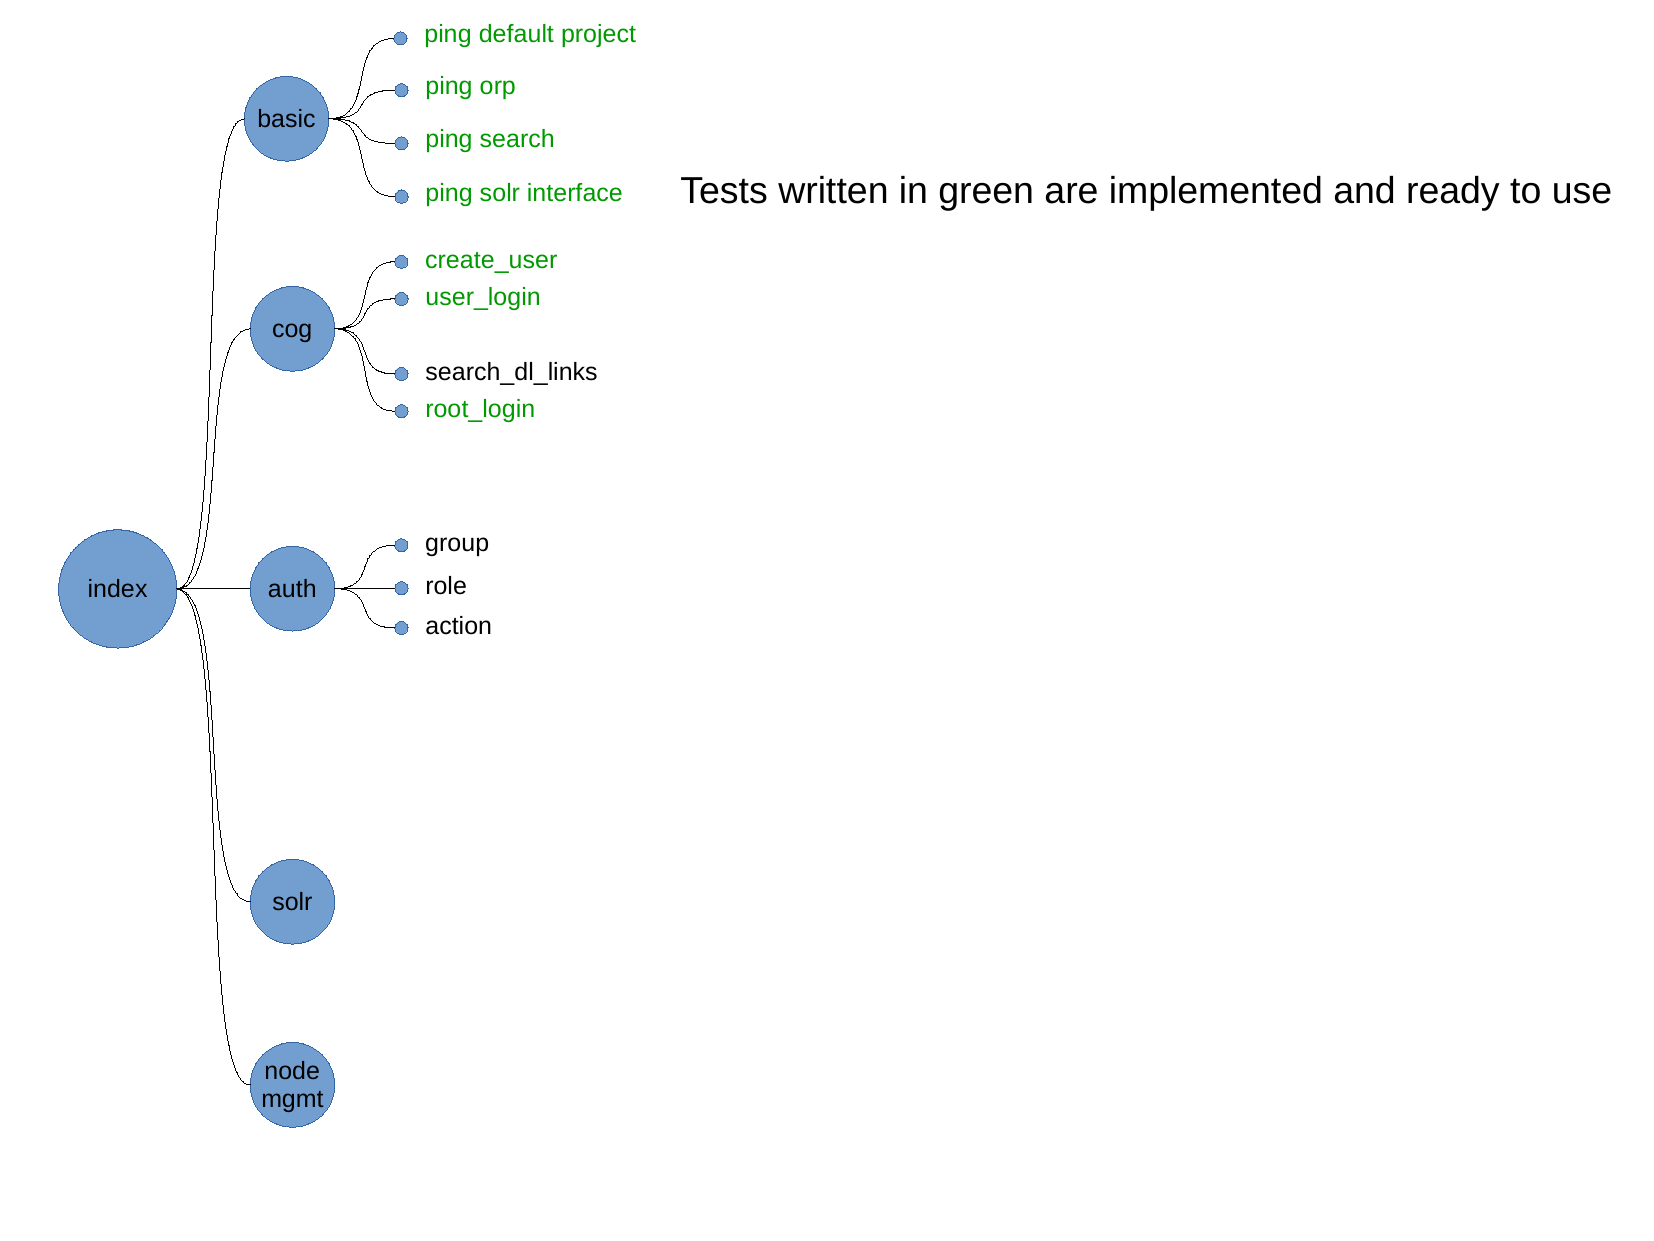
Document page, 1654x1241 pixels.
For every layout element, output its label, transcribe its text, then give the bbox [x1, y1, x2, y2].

text_box user_login [410, 275, 635, 319]
text_box [394, 83, 409, 97]
text_box cog [250, 286, 335, 372]
text_box action [410, 604, 508, 648]
text_box create_user [410, 238, 619, 281]
text_box auth [250, 546, 335, 632]
text_box [395, 189, 409, 204]
text_box [394, 404, 409, 418]
text_box group [410, 521, 505, 565]
text_box Tests written in green are implemented and ready to use [665, 161, 1628, 219]
text_box ping default project [409, 12, 652, 56]
text_box [394, 367, 409, 381]
text_box [394, 255, 408, 269]
text_box ping orp [410, 64, 531, 108]
text_box root_login [410, 387, 635, 431]
text_box solr [250, 859, 335, 945]
text_box node mgmt [250, 1042, 335, 1128]
text_box [394, 538, 408, 552]
text_box [393, 31, 408, 45]
text_box [394, 136, 409, 150]
text_box basic [244, 76, 329, 162]
text_box [394, 581, 409, 595]
text_box [394, 292, 409, 306]
text_box [394, 621, 409, 635]
text_box index [58, 529, 177, 649]
text_box ping search [410, 117, 571, 161]
text_box ping solr interface [410, 170, 639, 214]
text_box role [410, 565, 483, 604]
text_box search_dl_links [410, 350, 665, 394]
